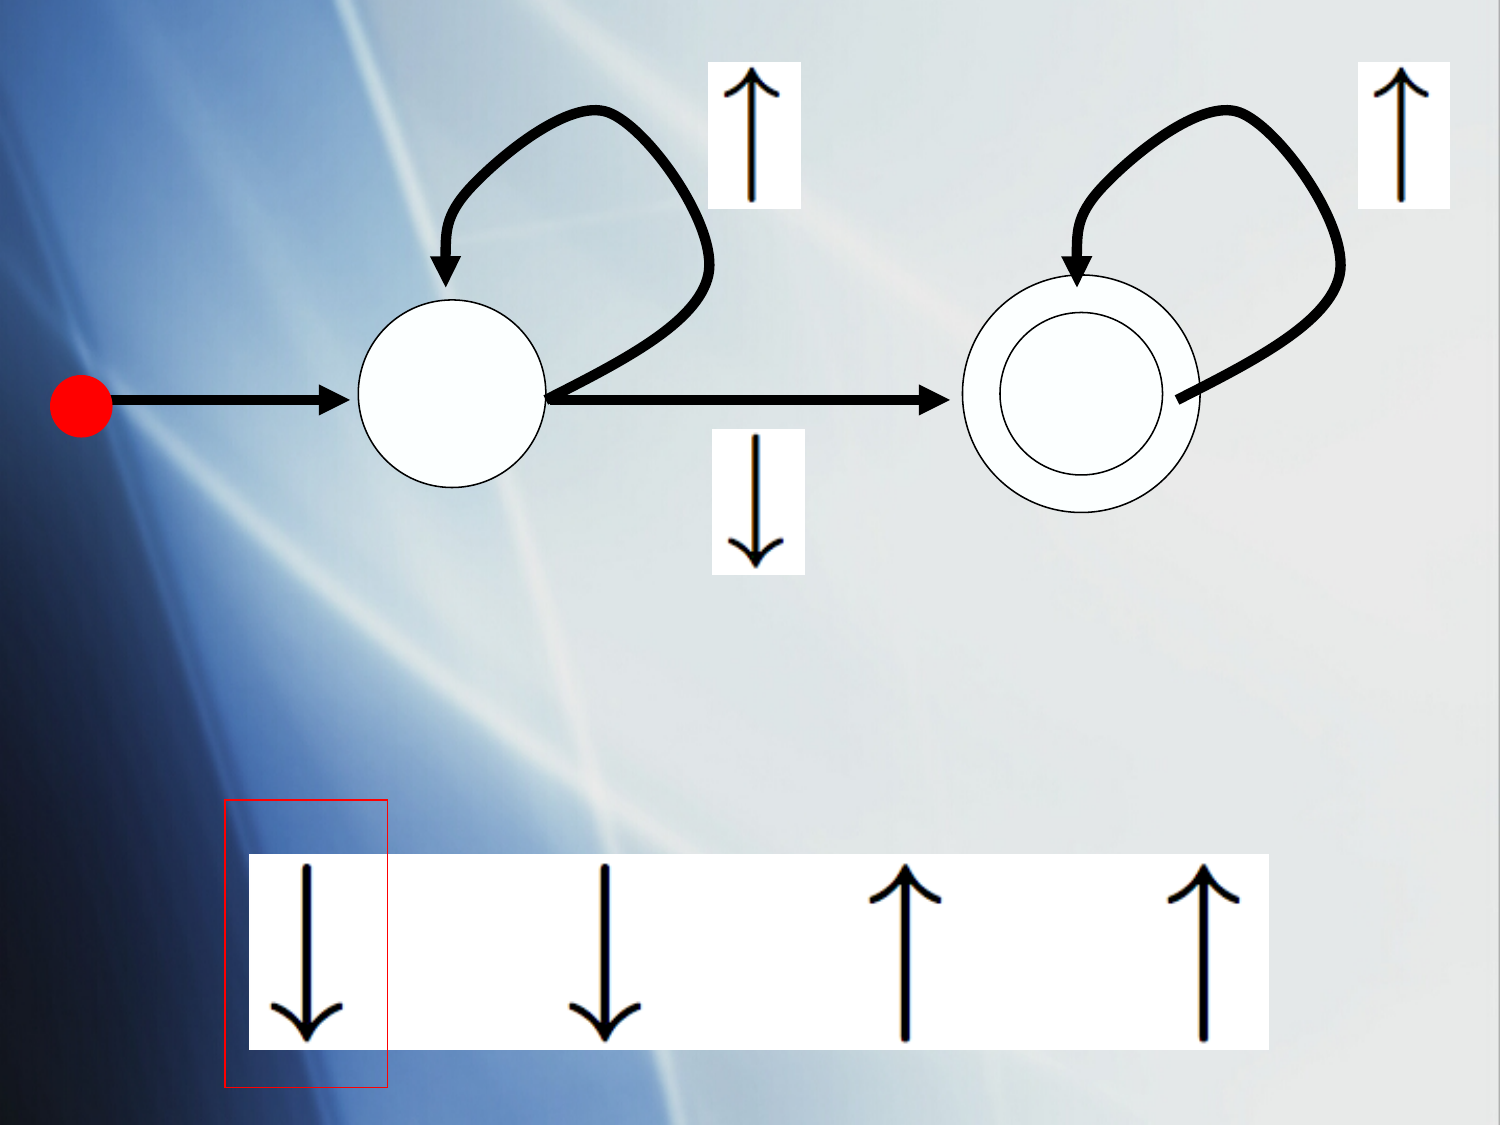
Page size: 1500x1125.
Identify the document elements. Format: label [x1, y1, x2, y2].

text_box [50, 375, 113, 438]
picture [0, 0, 1500, 1125]
text_box [358, 299, 546, 488]
text_box [962, 275, 1201, 513]
